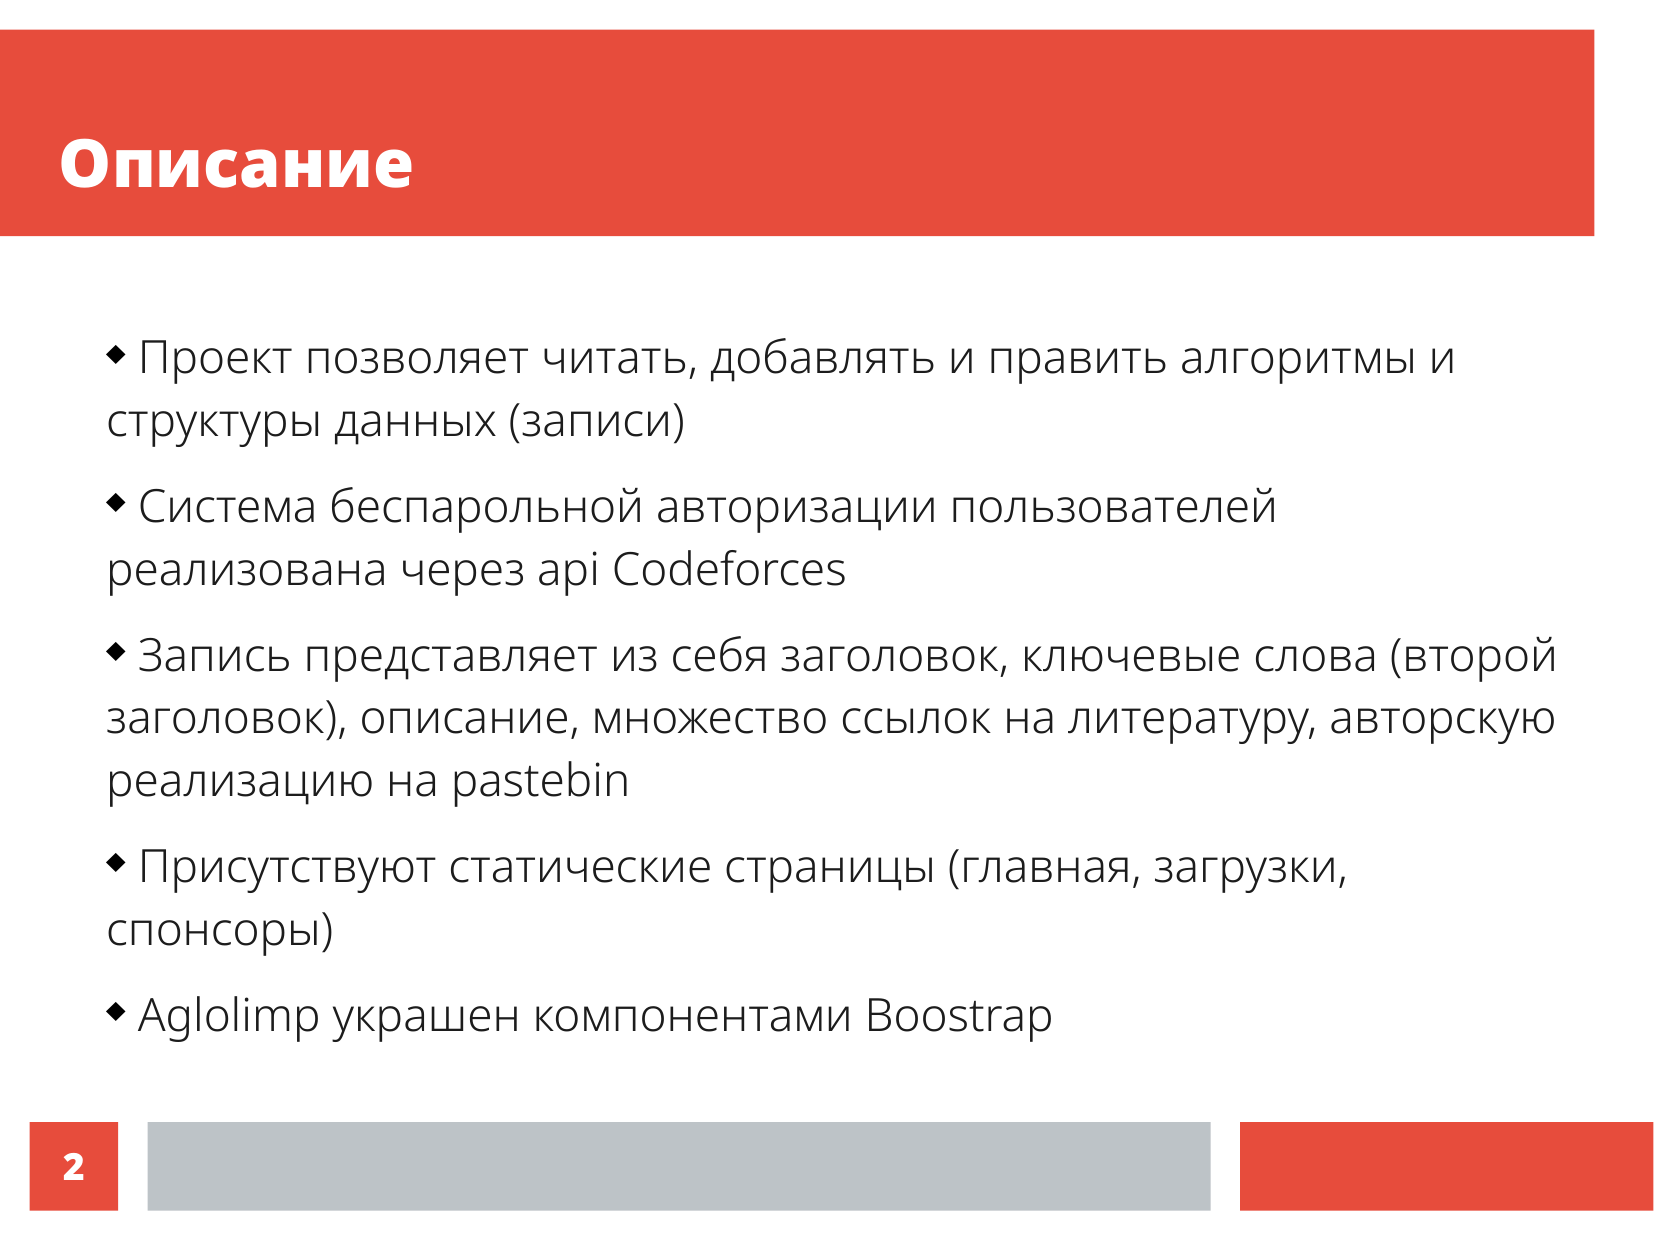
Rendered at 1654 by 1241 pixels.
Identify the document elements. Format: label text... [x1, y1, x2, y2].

list Проект позволяет читать, добавлять и править алгоритмы и структуры данных (записи) Система беспарольной авторизации пользователей реализована через api Codeforces Запись представляет из себя заголовок, ключевые слова (второй заголовок), описание, множество ссылок на литературу, авторскую реализацию на pastebin Присутствуют статические страницы (главная, загрузки, спонсоры) Aglolimp украшен компонентами Boostrap [59, 324, 1565, 1093]
title Описание [59, 59, 1595, 207]
